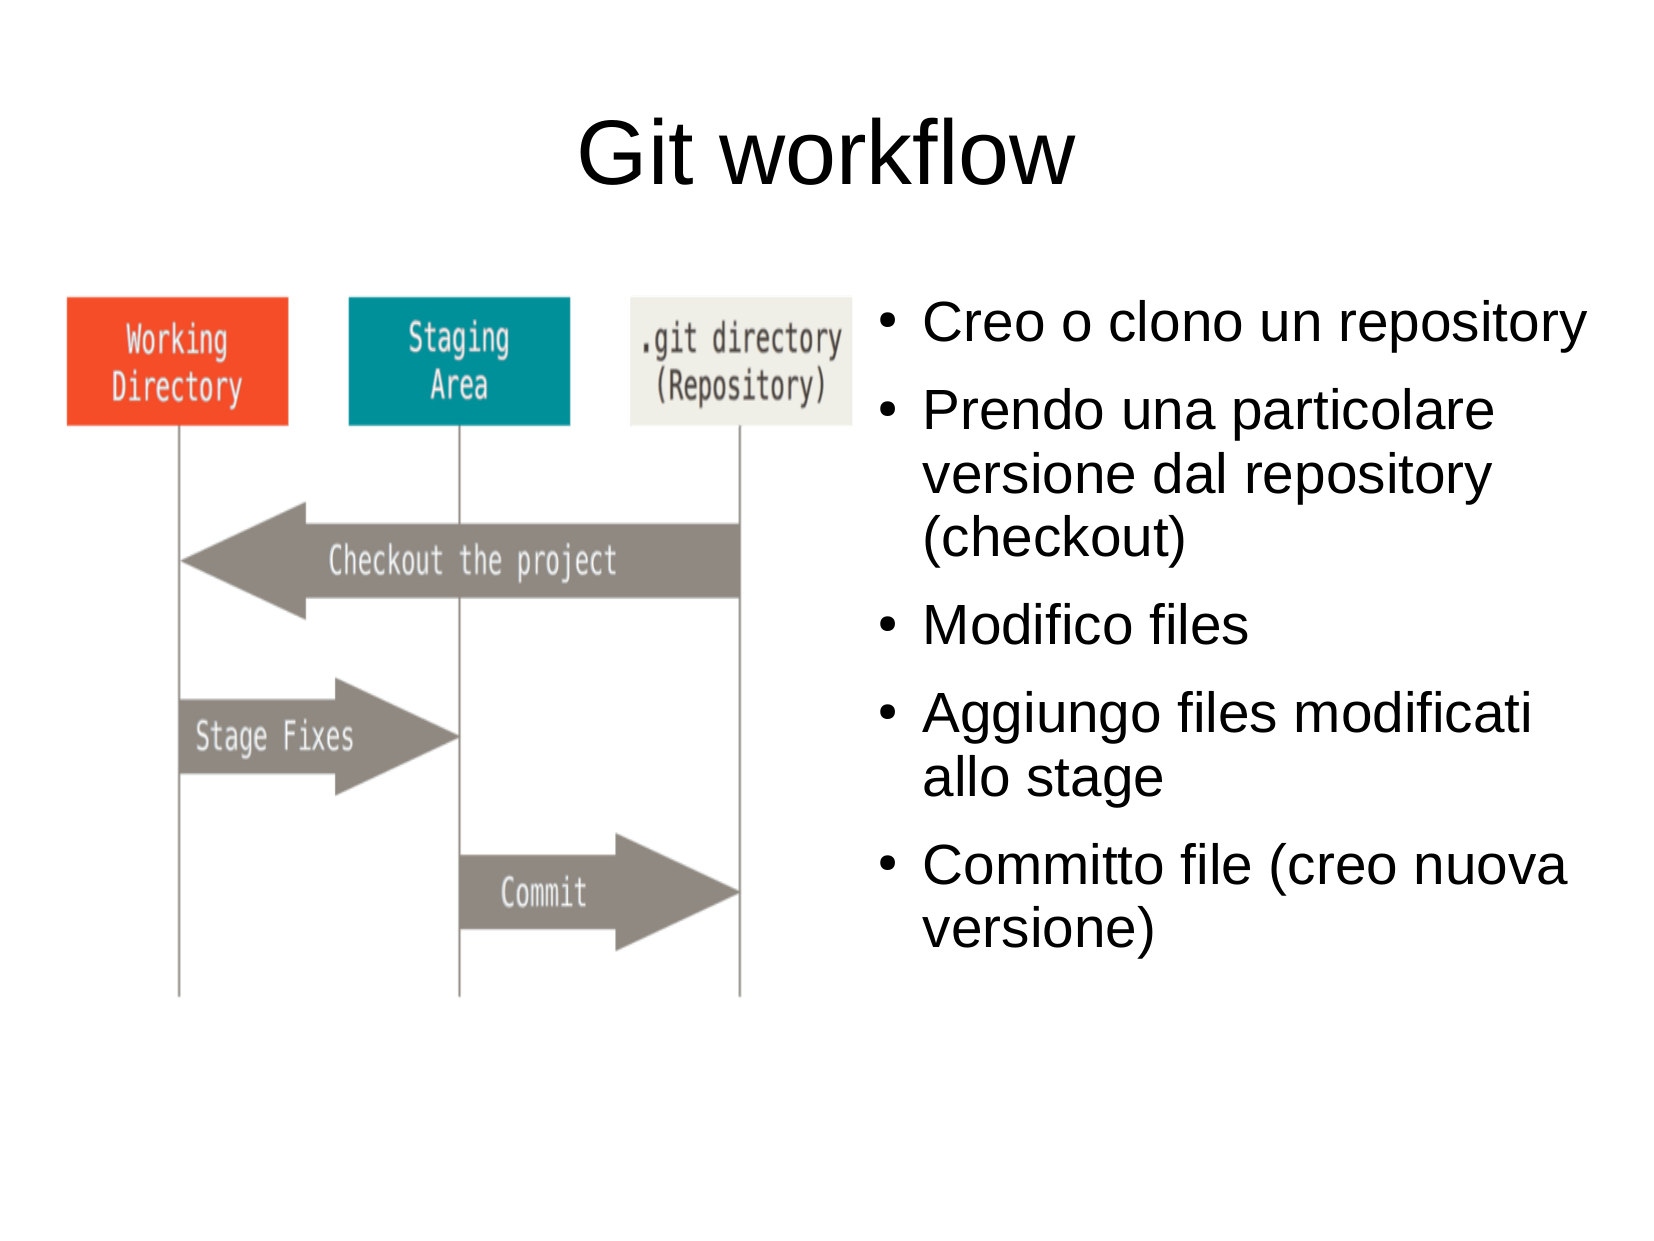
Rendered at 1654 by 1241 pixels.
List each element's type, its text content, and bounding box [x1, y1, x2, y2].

title Git workflow [82, 49, 1571, 257]
list Creo o clono un repository Prendo una particolare versione dal repository (checkout) Modifico files Aggiungo files modificati allo stage Committo file (creo nuova versione) [862, 290, 1589, 1010]
picture [60, 284, 863, 1031]
